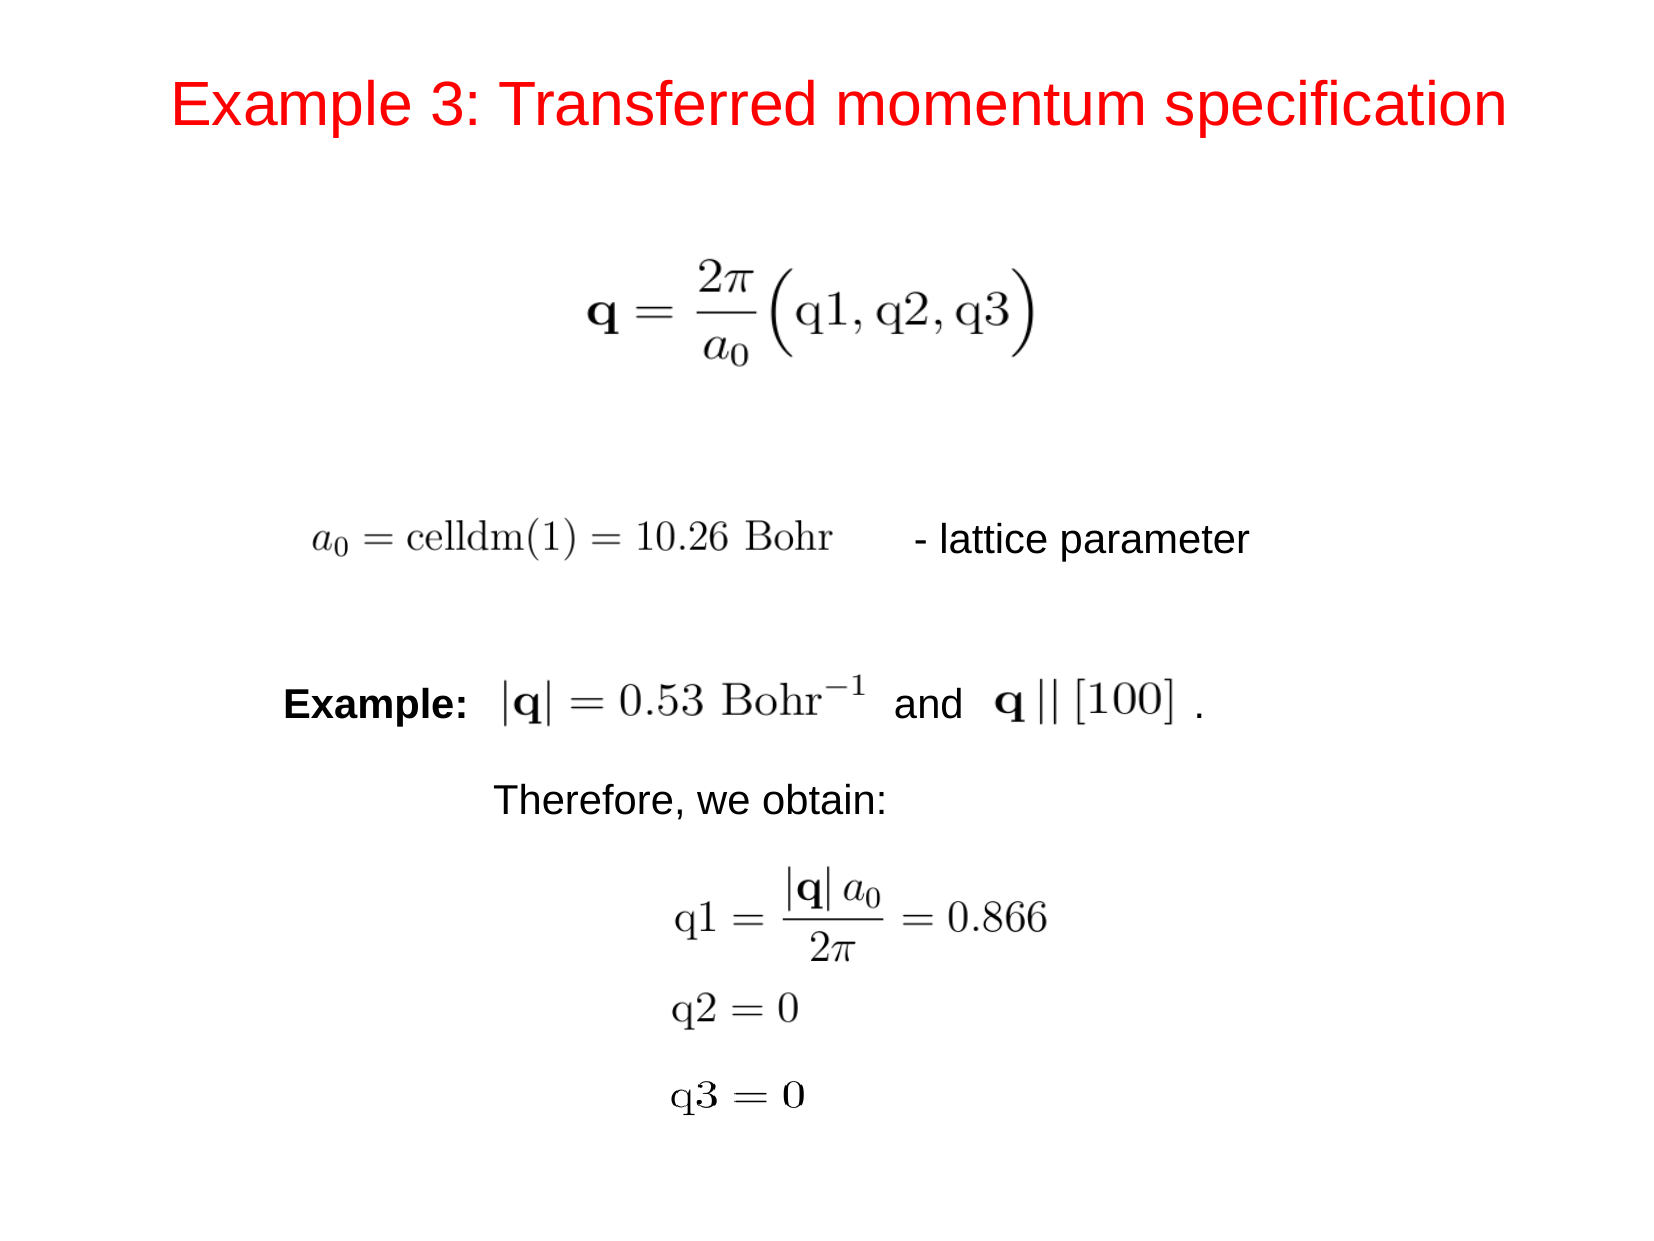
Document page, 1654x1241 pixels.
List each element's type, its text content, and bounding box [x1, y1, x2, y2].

list Example: and . [212, 680, 1608, 871]
picture [981, 666, 1185, 736]
picture [574, 239, 1051, 382]
picture [660, 978, 811, 1045]
list - lattice parameter [843, 508, 1291, 646]
picture [656, 1065, 816, 1126]
picture [300, 508, 843, 567]
title Example 3: Transferred momentum specification [84, 32, 1573, 175]
picture [495, 663, 871, 739]
picture [662, 855, 1053, 976]
list Therefore, we obtain: [422, 777, 978, 946]
